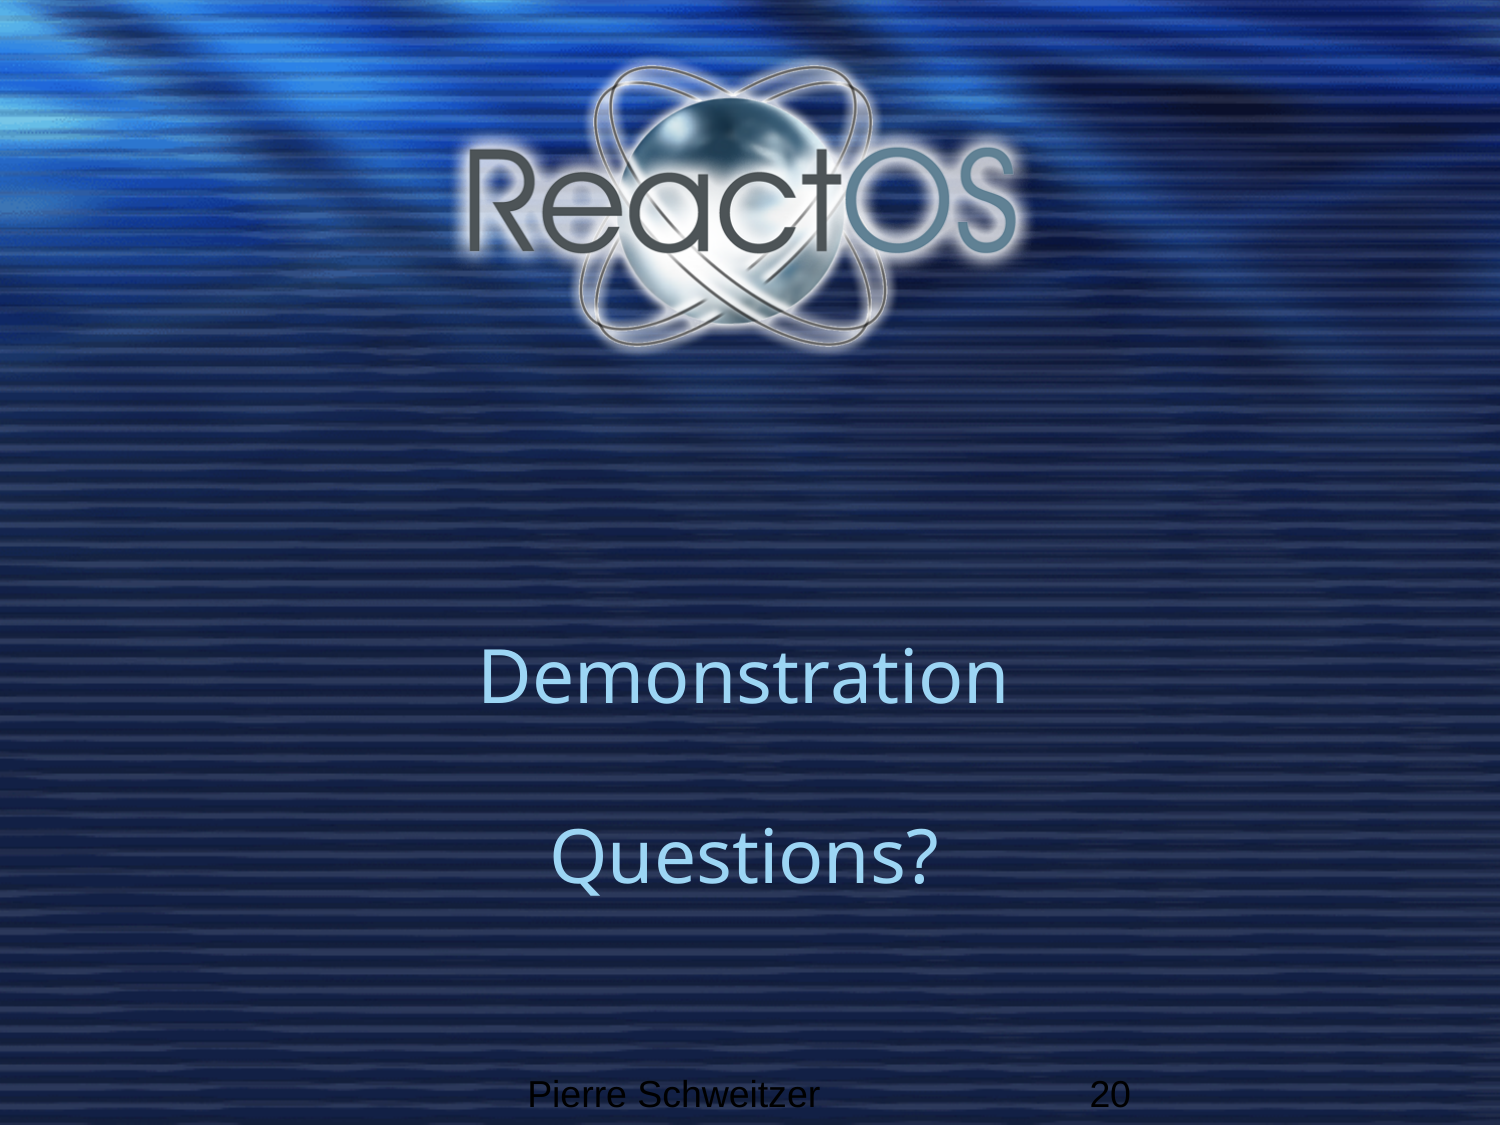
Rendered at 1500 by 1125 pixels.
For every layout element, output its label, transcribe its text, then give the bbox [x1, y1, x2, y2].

picture [0, 0, 1500, 1125]
title Demonstration Questions? [64, 586, 1424, 941]
